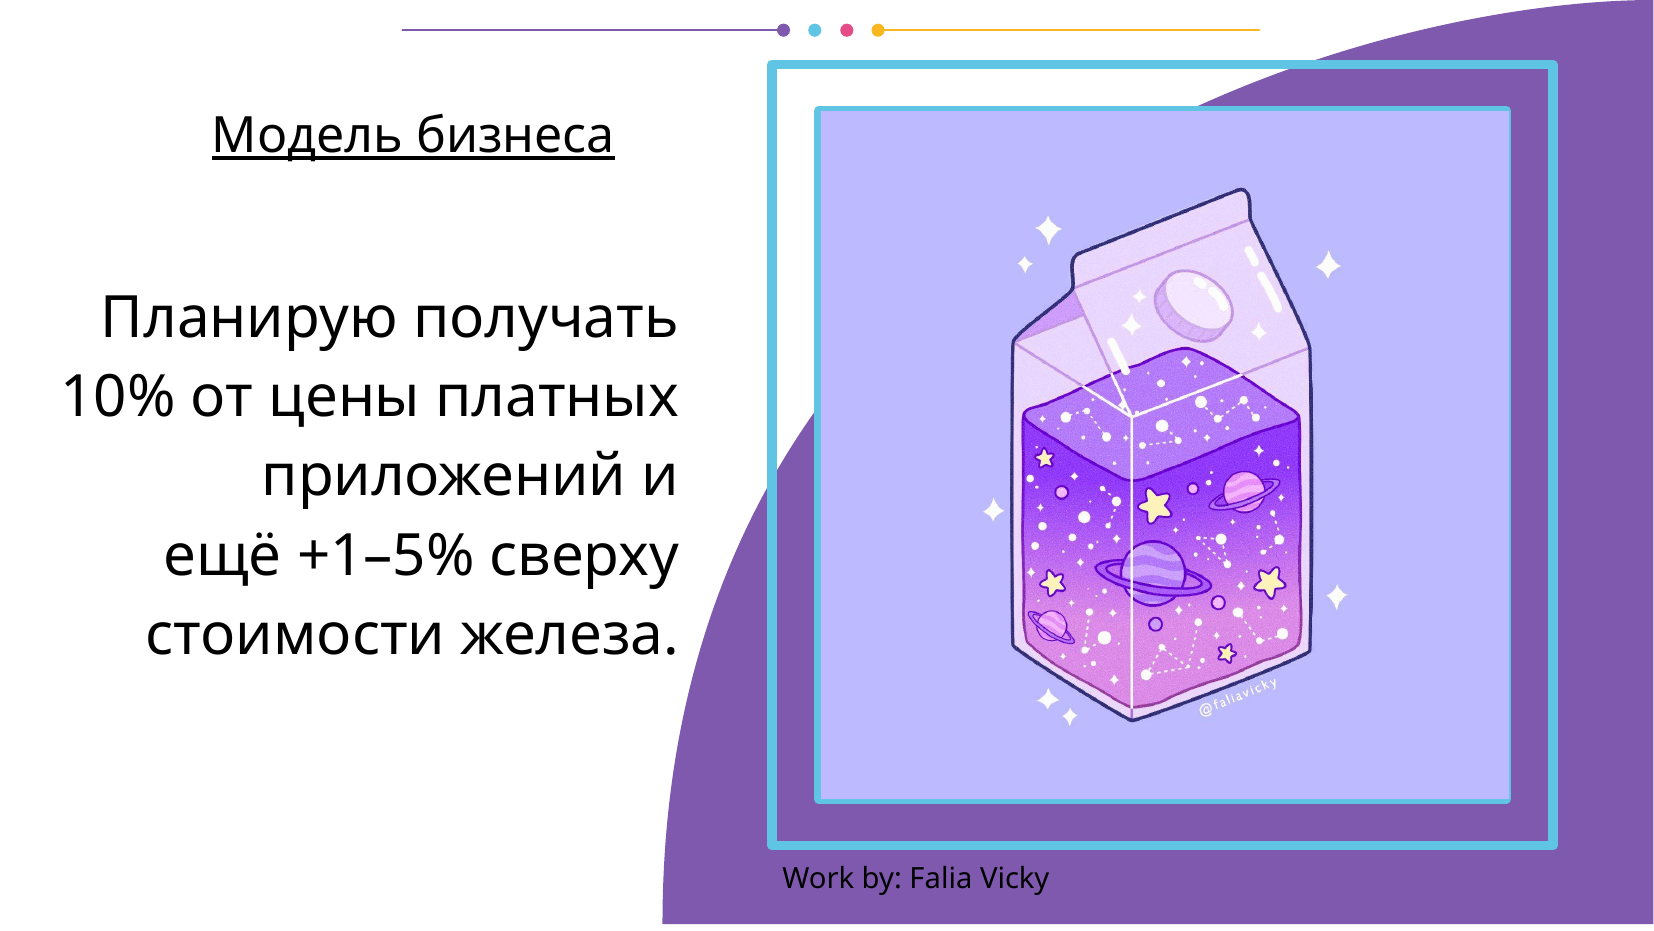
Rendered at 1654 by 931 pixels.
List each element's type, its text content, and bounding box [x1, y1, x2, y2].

text_box [820, 111, 1509, 800]
text_box Work by: Falia Vicky [767, 849, 1066, 905]
title Модель бизнеса [0, 59, 1123, 207]
title Планирую получать 10% от цены платных приложений и ещё +1–5% сверху стоимости железа. [59, 207, 680, 882]
